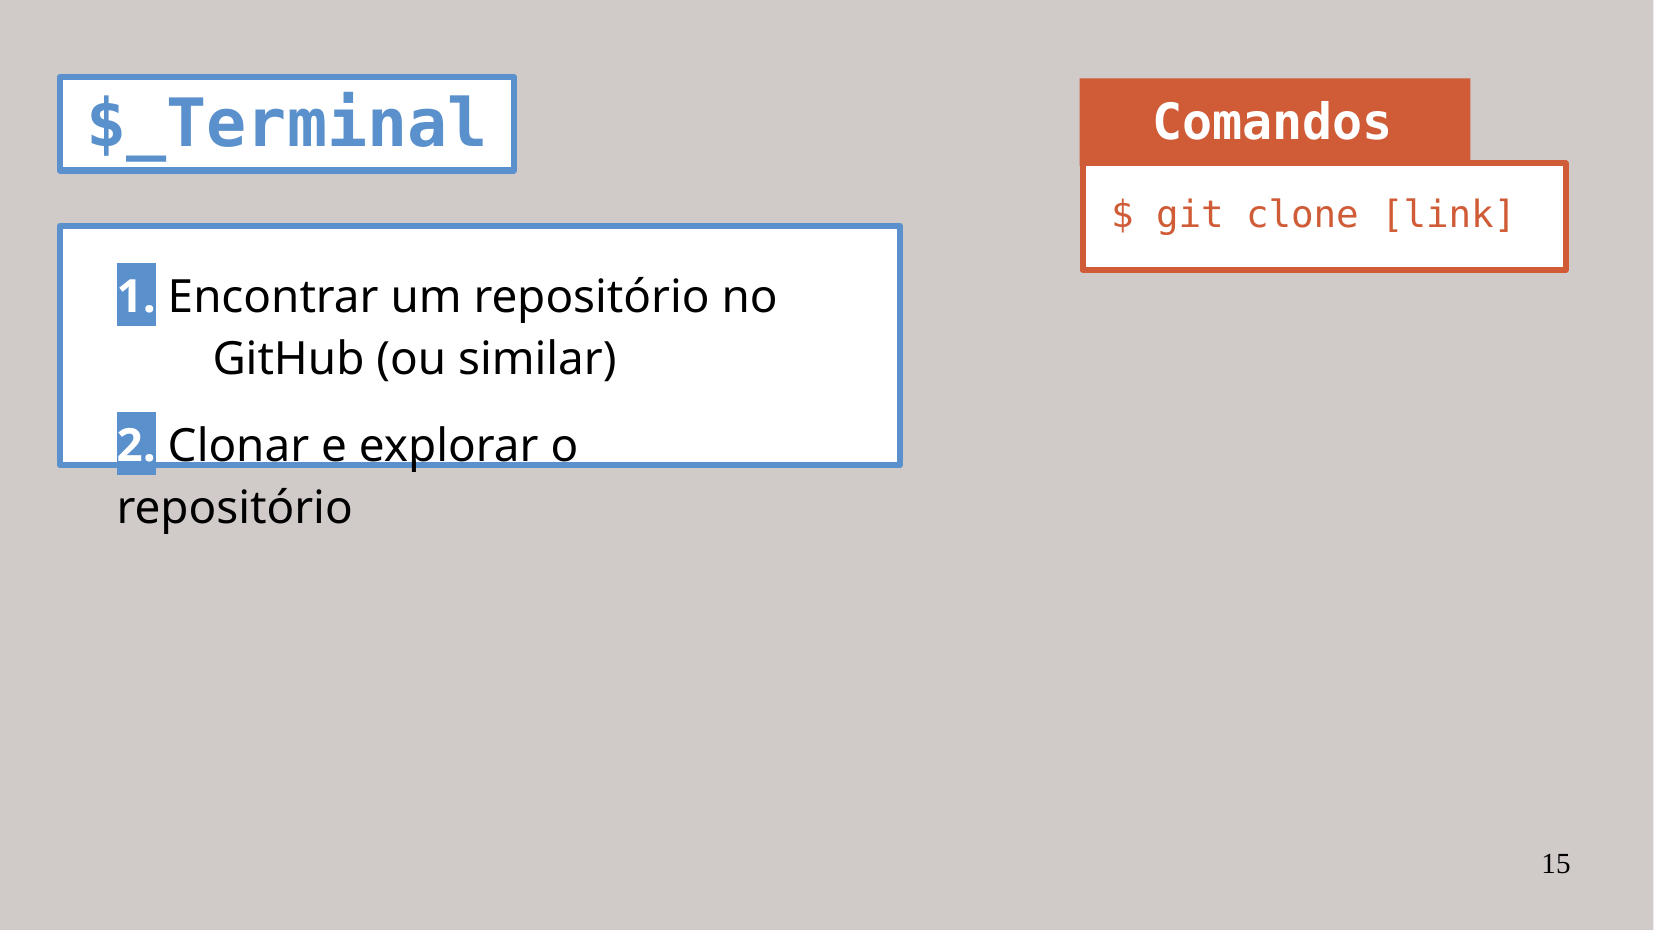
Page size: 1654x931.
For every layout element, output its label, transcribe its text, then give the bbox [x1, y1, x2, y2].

text_box [389, 436, 401, 445]
text_box [455, 439, 469, 458]
text_box 1. Encontrar um repositório no GitHub (ou similar) 2. Clonar e explorar o repositório [101, 255, 826, 436]
text_box $_Terminal [71, 76, 504, 170]
text_box Comandos [1076, 85, 1468, 178]
text_box [270, 449, 282, 458]
text_box [215, 439, 229, 458]
text_box [59, 225, 901, 466]
text_box [499, 449, 511, 458]
text_box [59, 76, 514, 171]
text_box $ git clone [link] [1096, 185, 1566, 442]
text_box [365, 439, 377, 446]
text_box [328, 439, 340, 446]
text_box [416, 439, 429, 458]
text_box [557, 439, 571, 458]
text_box [1079, 78, 1566, 271]
text_box [156, 436, 412, 466]
